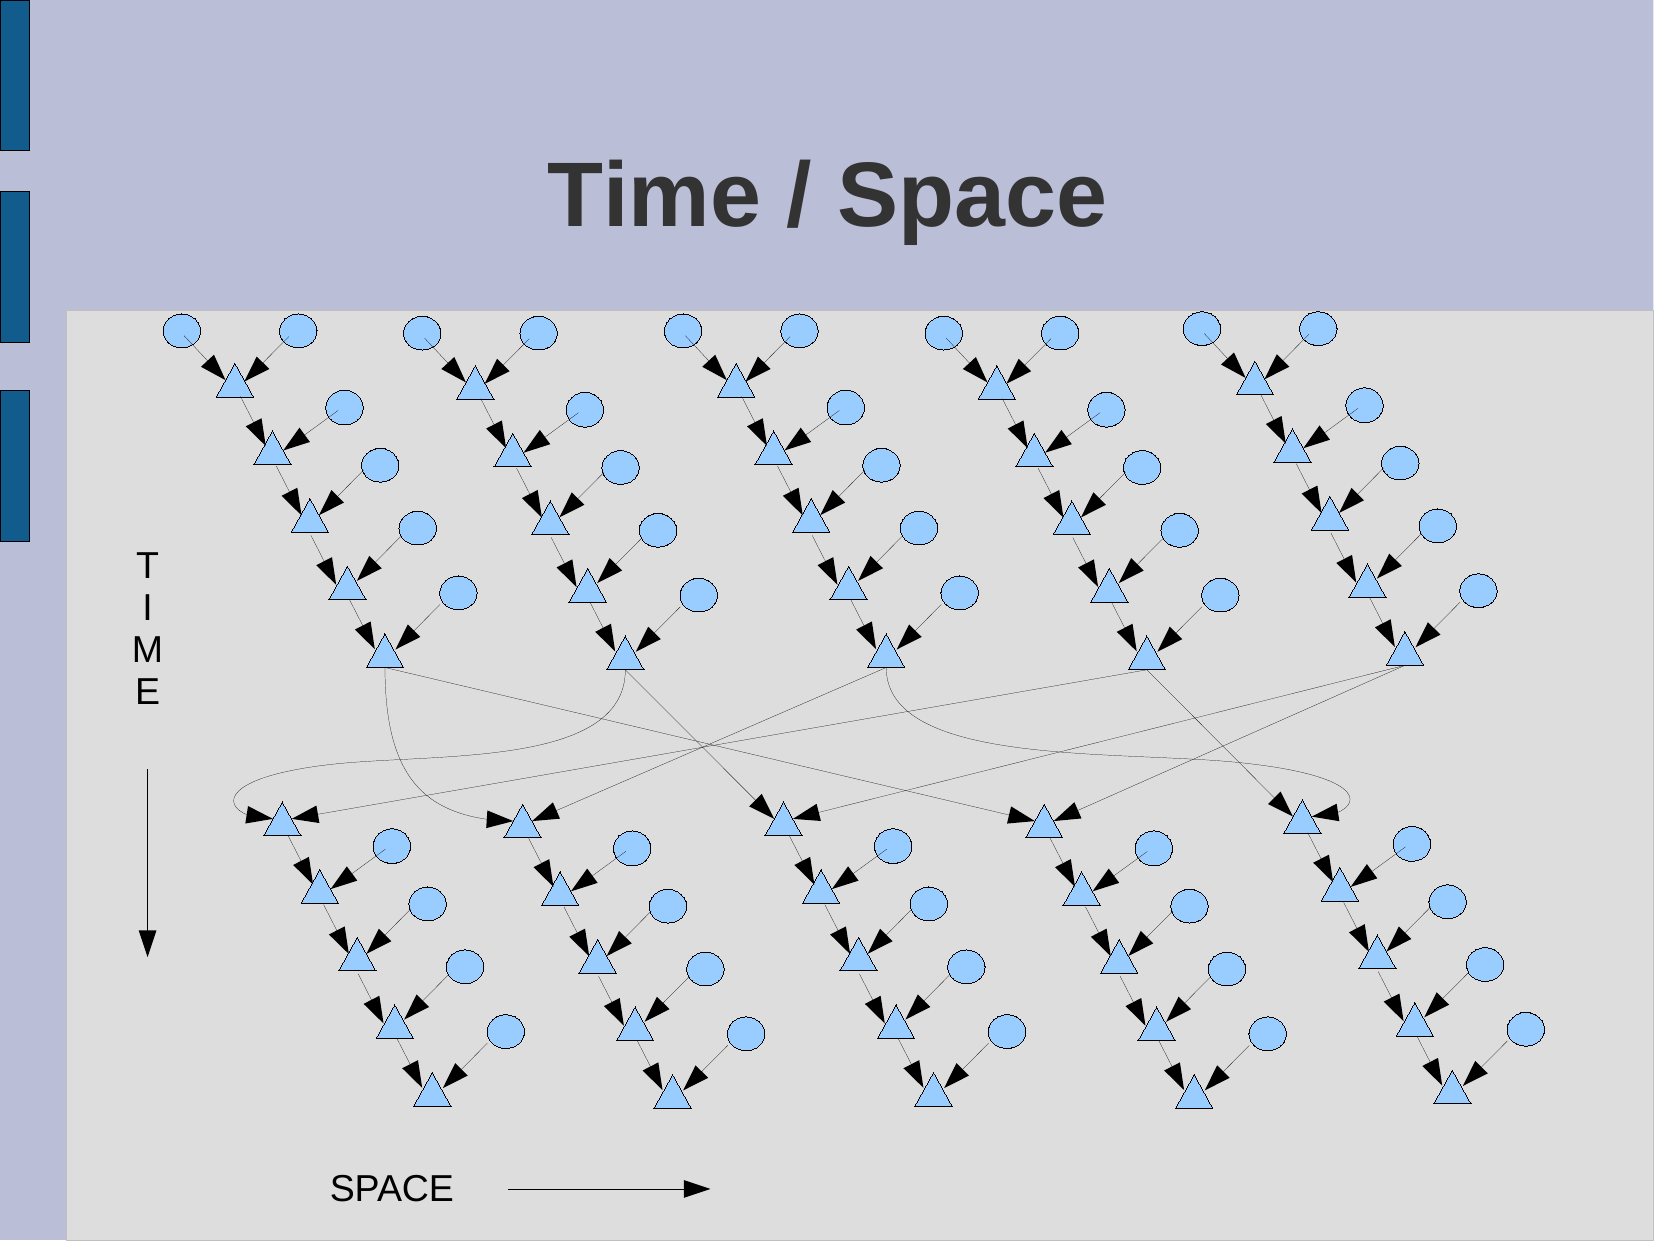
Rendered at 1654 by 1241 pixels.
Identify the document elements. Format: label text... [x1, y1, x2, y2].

text_box [503, 804, 542, 838]
text_box [487, 1014, 525, 1049]
text_box [1299, 311, 1338, 346]
text_box [1183, 311, 1221, 346]
text_box [1053, 500, 1091, 535]
text_box [1273, 428, 1312, 463]
text_box [566, 392, 604, 428]
text_box [1348, 563, 1387, 598]
text_box [301, 869, 339, 904]
text_box [900, 511, 938, 545]
text_box [686, 952, 725, 986]
text_box [328, 566, 367, 600]
text_box [910, 886, 948, 921]
text_box [1507, 1012, 1545, 1047]
text_box [1128, 635, 1166, 670]
text_box [940, 575, 979, 610]
text_box [1201, 578, 1240, 612]
text_box [664, 313, 702, 348]
text_box [1321, 867, 1359, 902]
text_box [978, 365, 1016, 400]
text_box [1170, 889, 1209, 924]
text_box [754, 430, 793, 465]
text_box [1381, 446, 1420, 480]
text_box [792, 498, 830, 533]
text_box [439, 575, 478, 610]
text_box [519, 316, 558, 350]
text_box [216, 363, 254, 398]
text_box [1100, 939, 1138, 974]
text_box [376, 1004, 414, 1039]
text_box [616, 1006, 654, 1041]
text_box [1311, 496, 1349, 531]
text_box [361, 448, 399, 483]
text_box [914, 1072, 953, 1107]
text_box [764, 801, 803, 836]
text_box [1428, 884, 1467, 919]
text_box [780, 313, 819, 348]
text_box [446, 949, 484, 984]
text_box [649, 889, 687, 924]
text_box [829, 566, 868, 600]
text_box [338, 937, 377, 971]
title Time / Space [121, 91, 1534, 299]
text_box [1123, 450, 1161, 485]
text_box [1459, 573, 1498, 608]
text_box [531, 500, 570, 535]
text_box [366, 633, 404, 668]
text_box [639, 513, 677, 548]
text_box [291, 498, 329, 533]
text_box [1175, 1074, 1213, 1109]
text_box [1466, 947, 1504, 982]
text_box [263, 801, 302, 836]
text_box [568, 568, 607, 603]
text_box [802, 869, 840, 904]
text_box [1137, 1006, 1176, 1041]
text_box [717, 363, 755, 398]
text_box [606, 635, 645, 670]
text_box [988, 1014, 1026, 1049]
text_box SPACE [314, 1159, 469, 1217]
text_box [874, 828, 912, 864]
text_box [727, 1016, 765, 1051]
text_box [1358, 934, 1397, 969]
text_box [1041, 316, 1079, 350]
text_box [601, 450, 640, 485]
text_box [1236, 361, 1274, 395]
text_box [1062, 871, 1101, 906]
text_box [877, 1004, 915, 1039]
text_box [1208, 952, 1246, 986]
text_box [947, 949, 986, 984]
text_box [403, 316, 441, 351]
text_box [1345, 387, 1384, 423]
text_box [653, 1074, 692, 1109]
text_box [1090, 568, 1129, 603]
text_box [408, 886, 447, 921]
text_box [413, 1072, 452, 1107]
text_box [1393, 826, 1431, 862]
text_box [925, 316, 963, 351]
text_box [1025, 804, 1063, 838]
text_box [541, 871, 579, 906]
text_box [1283, 799, 1322, 834]
text_box [163, 313, 201, 348]
text_box [862, 448, 901, 483]
text_box [253, 430, 292, 465]
text_box [1433, 1070, 1472, 1104]
text_box [1160, 513, 1199, 548]
text_box [613, 830, 651, 866]
text_box [1248, 1016, 1287, 1051]
text_box [456, 365, 495, 400]
text_box [279, 313, 318, 348]
text_box [1135, 830, 1173, 866]
text_box [827, 390, 865, 425]
text_box T I M E [117, 537, 179, 721]
text_box [1419, 508, 1457, 543]
text_box [578, 939, 617, 974]
text_box [493, 433, 532, 467]
text_box [839, 937, 878, 971]
text_box [1015, 433, 1054, 467]
text_box [867, 633, 905, 668]
text_box [398, 511, 437, 545]
text_box [1386, 631, 1424, 666]
text_box [680, 578, 718, 612]
text_box [1396, 1002, 1434, 1037]
text_box [325, 390, 364, 425]
text_box [1087, 392, 1126, 428]
text_box [373, 828, 411, 864]
